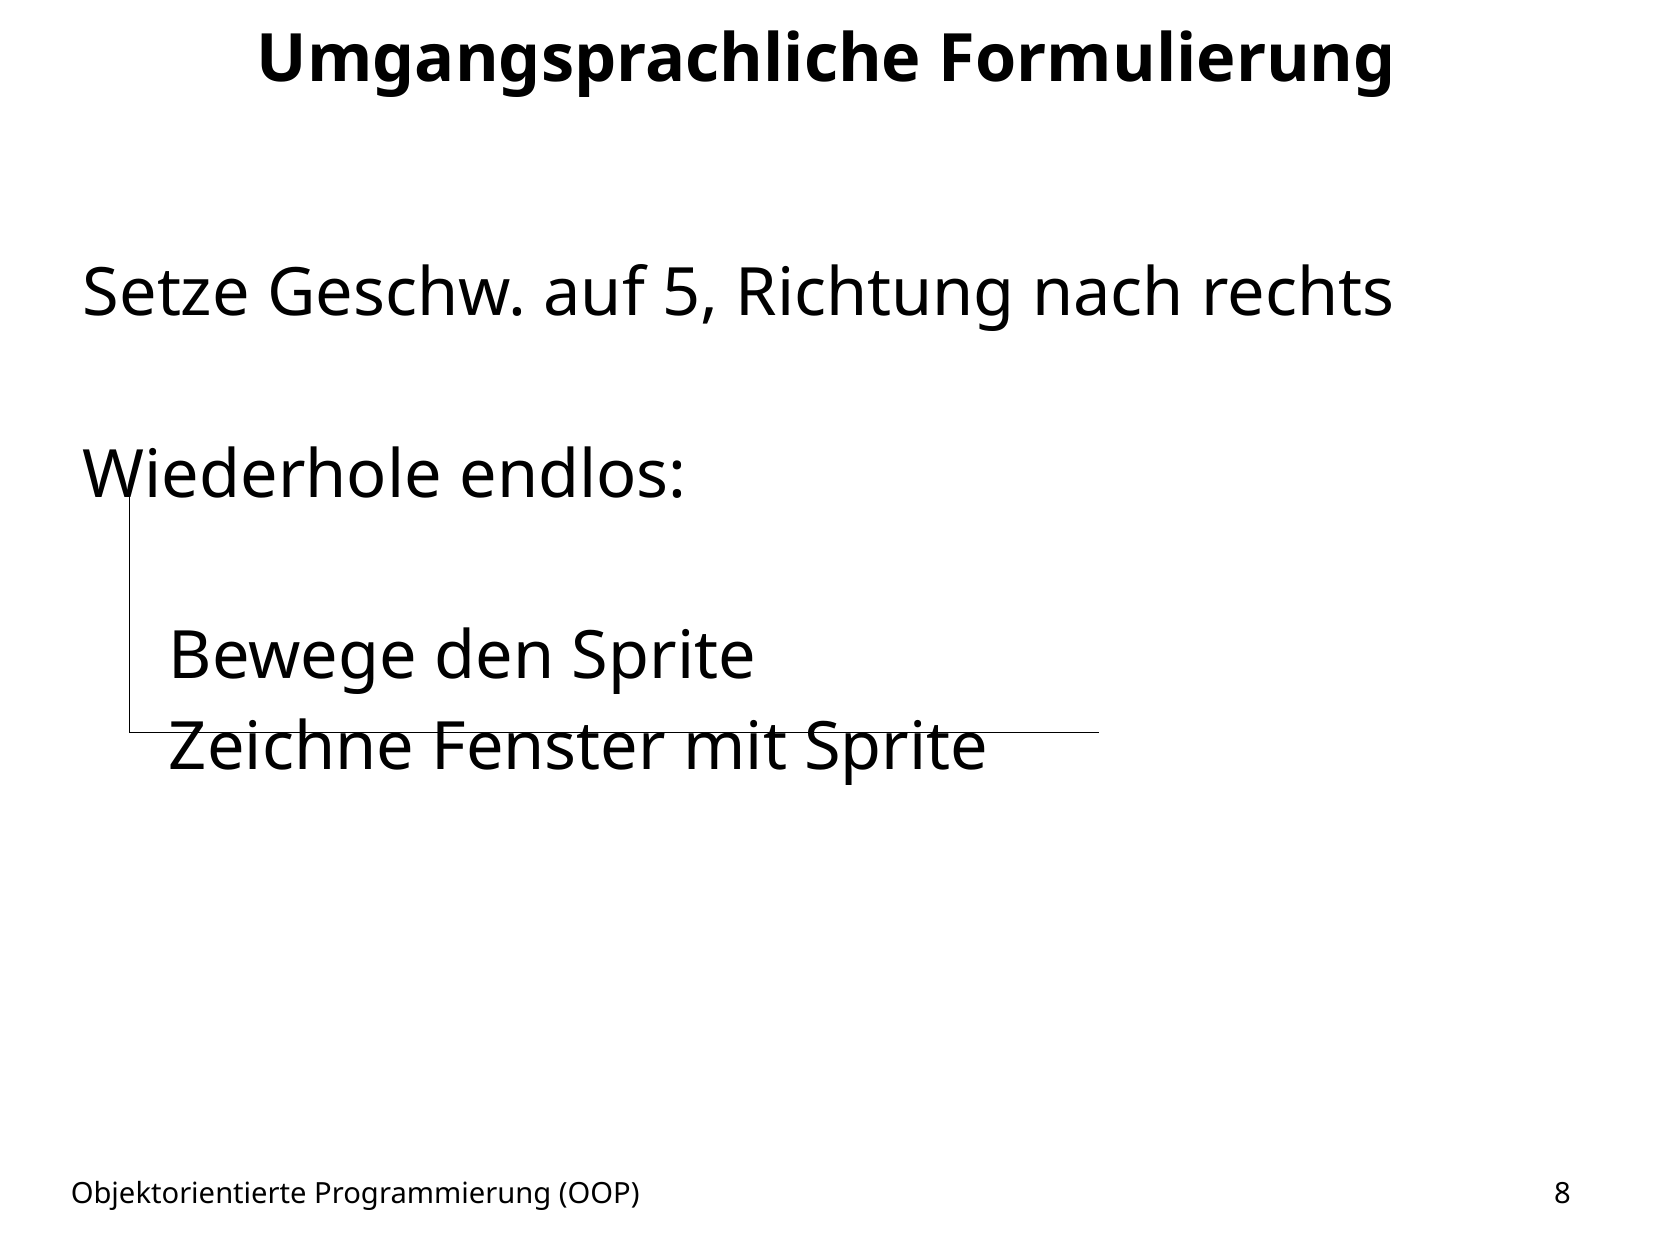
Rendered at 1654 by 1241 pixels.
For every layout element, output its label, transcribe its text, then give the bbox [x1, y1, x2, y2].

list Setze Geschw. auf 5, Richtung nach rechts Wiederhole endlos: Bewege den Sprite Zeichne Fenster mit Sprite [82, 153, 1571, 1134]
title Umgangsprachliche Formulierung [0, 5, 1654, 107]
